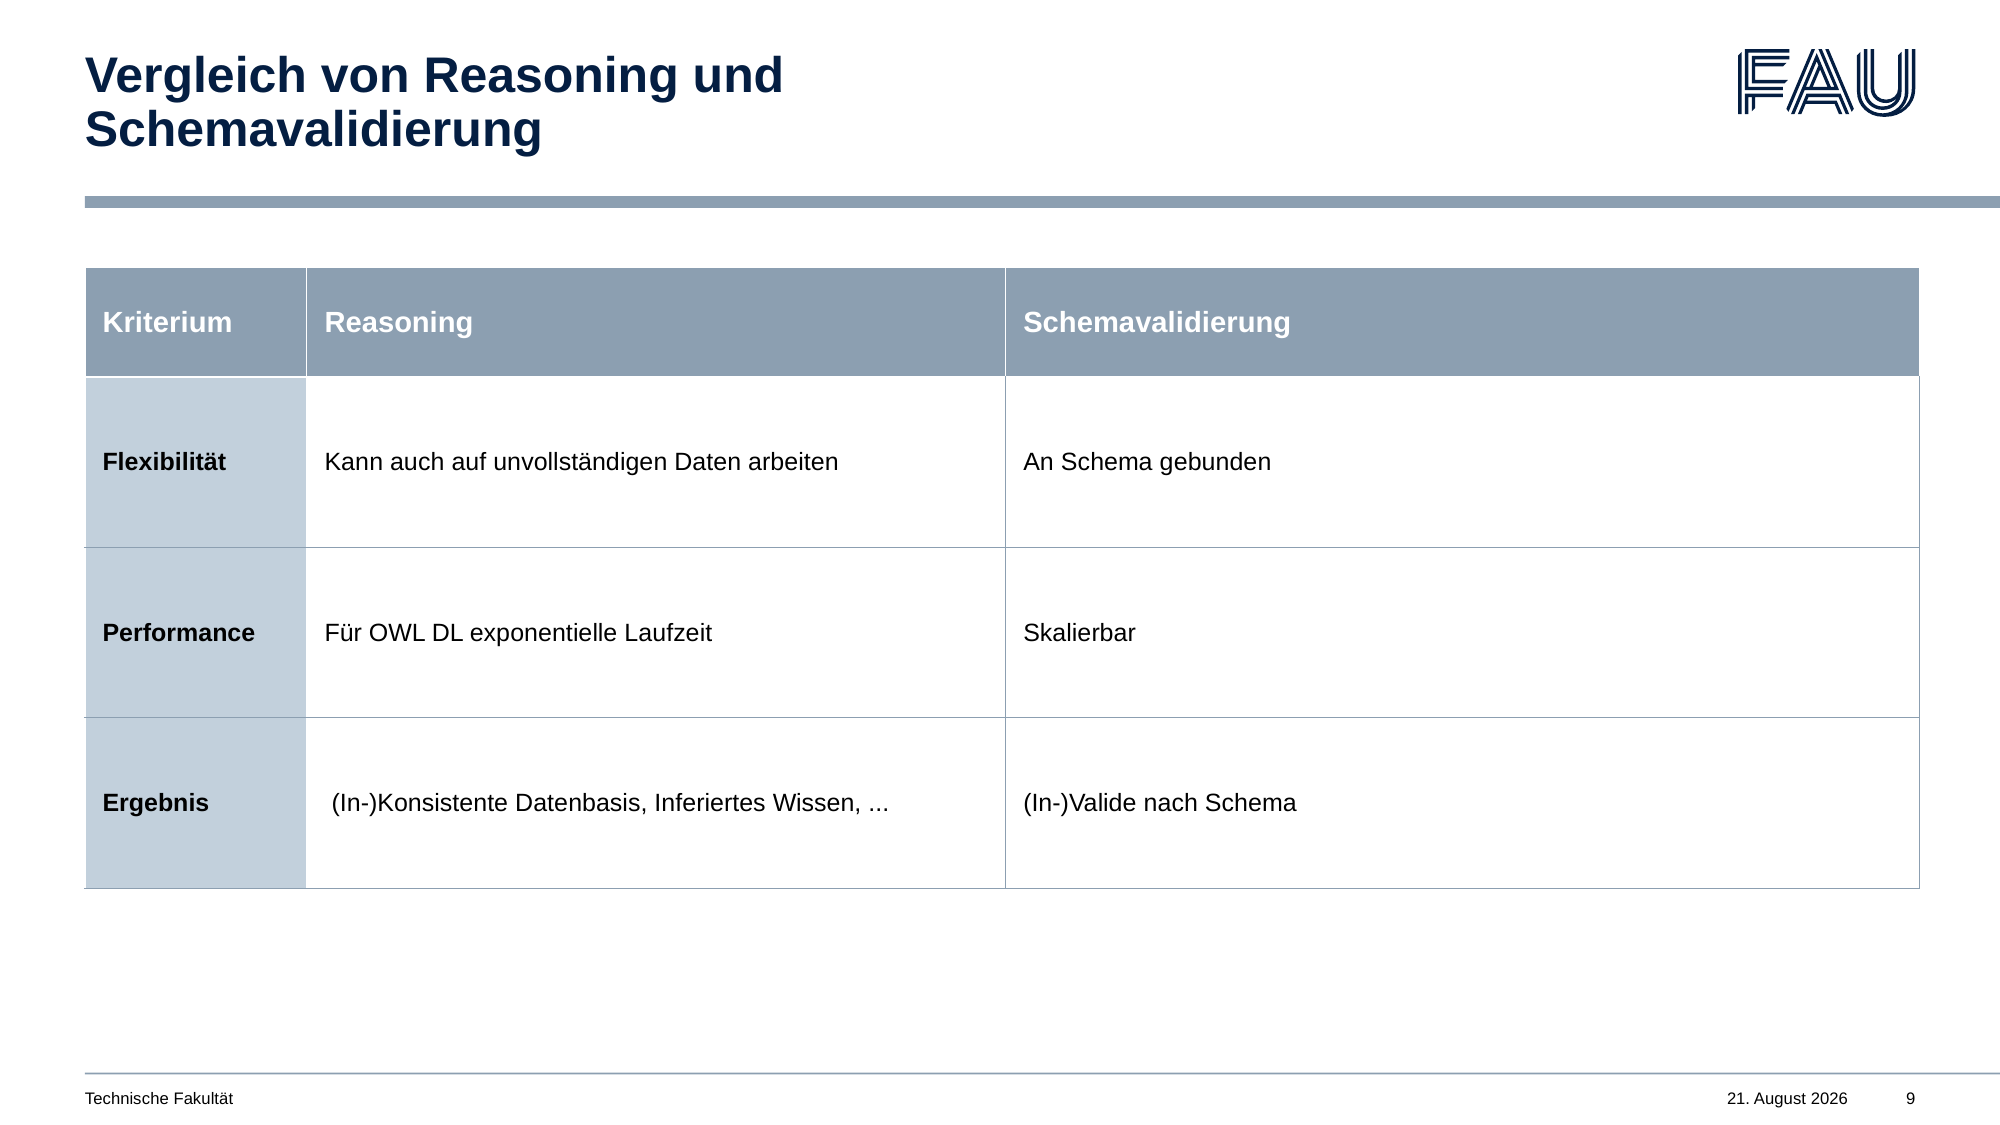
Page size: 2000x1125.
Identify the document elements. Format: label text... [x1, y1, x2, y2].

table_cell Kann auch auf unvollständigen Daten arbeiten [308, 378, 1005, 547]
table_header Kriterium [86, 268, 306, 376]
table_header Reasoning [307, 268, 1005, 376]
table_cell Ergebnis [86, 718, 306, 888]
table_cell Für OWL DL exponentielle Laufzeit [308, 548, 1005, 717]
table_cell (In-)Valide nach Schema [1006, 718, 1919, 888]
table_cell Flexibilität [86, 378, 306, 547]
slide_number <Foliennummer> [1883, 1088, 1916, 1109]
slide_number 3. November 2025 [1708, 1088, 1849, 1109]
table_header Schemavalidierung [1006, 268, 1919, 376]
table_cell Performance [86, 548, 306, 717]
table_cell Skalierbar [1006, 548, 1919, 717]
footer Technische Fakultät [84, 1088, 983, 1109]
table_cell (In-)Konsistente Datenbasis, Inferiertes Wissen, ... [308, 718, 1005, 888]
title Vergleich von Reasoning und Schemavalidierung [84, 49, 1208, 104]
table_cell An Schema gebunden [1006, 378, 1919, 547]
